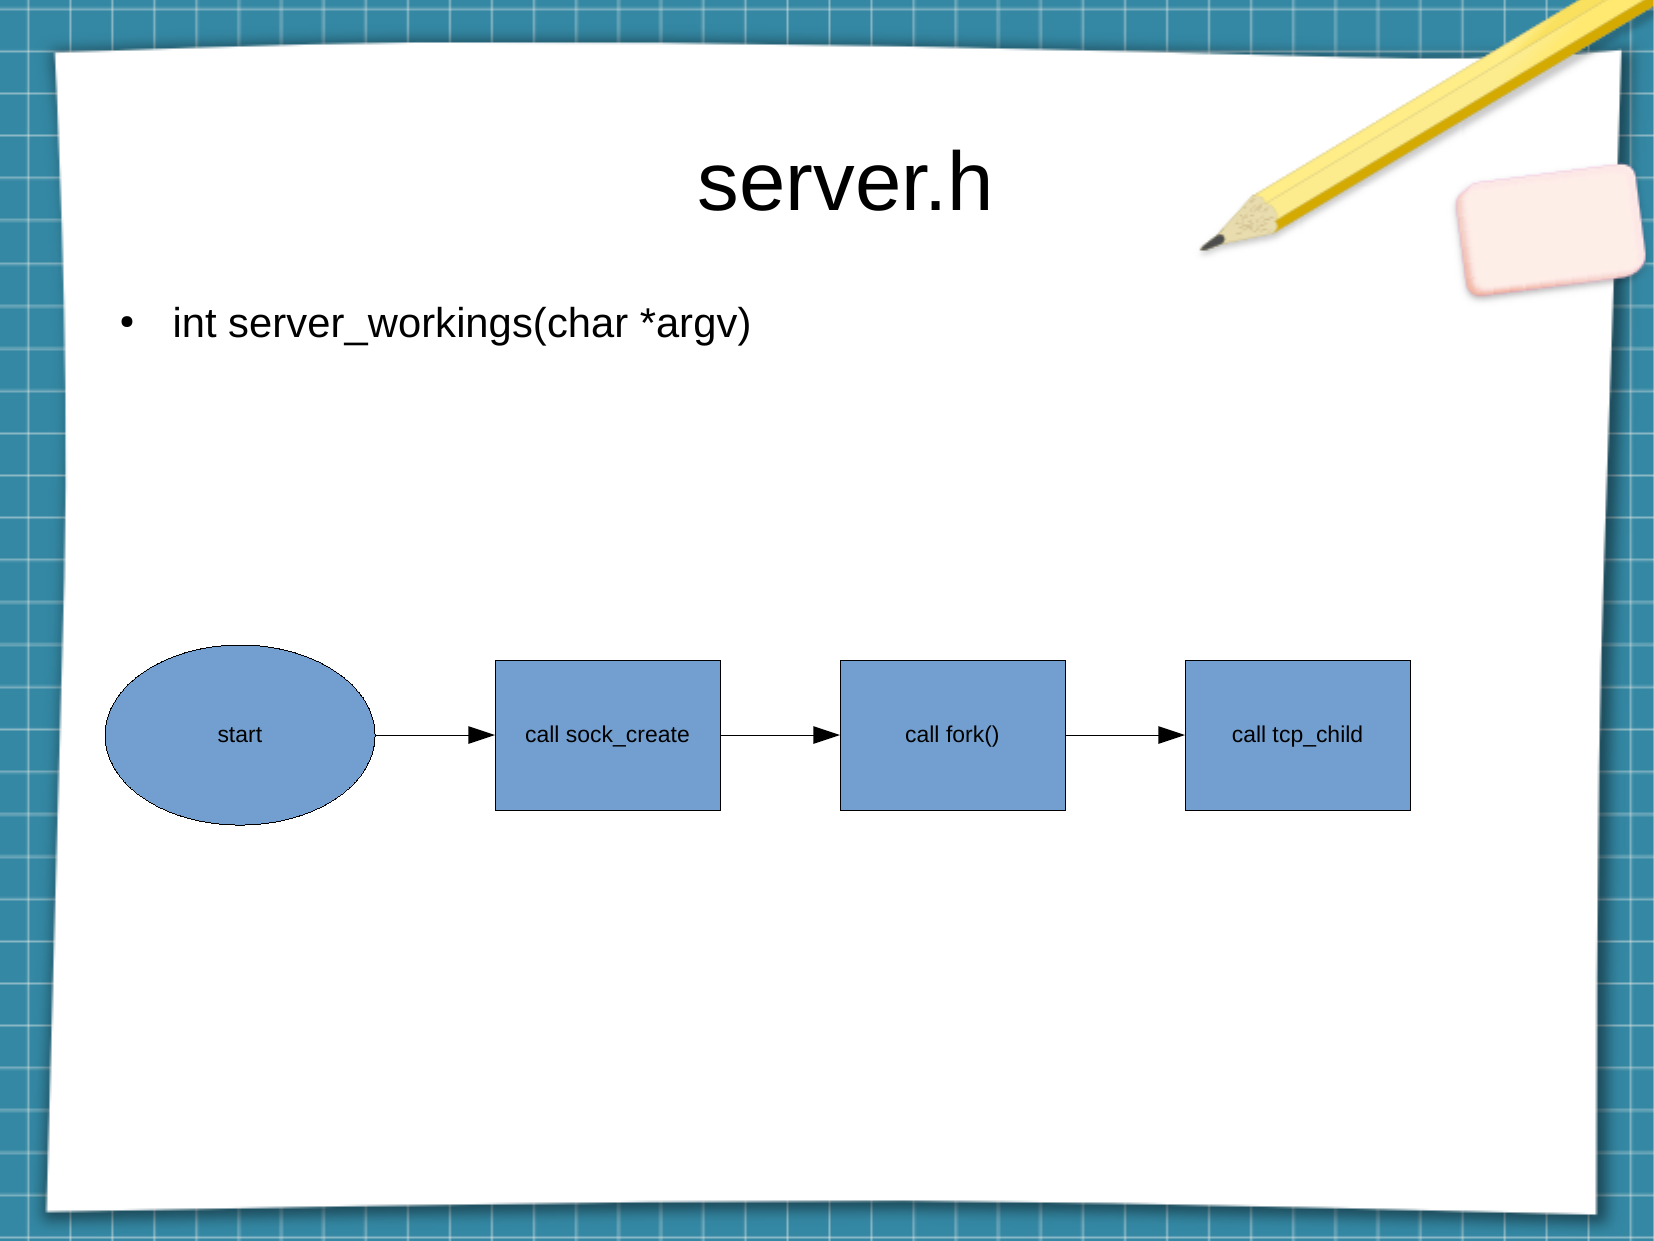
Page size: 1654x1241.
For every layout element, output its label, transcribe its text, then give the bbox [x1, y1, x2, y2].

title server.h [101, 77, 1591, 286]
text_box call fork() [840, 660, 1066, 811]
text_box start [105, 645, 376, 826]
text_box call sock_create [495, 660, 721, 811]
picture [0, 0, 1654, 1241]
list int server_workings(char *argv) [101, 300, 1591, 406]
text_box call tcp_child [1185, 660, 1411, 811]
